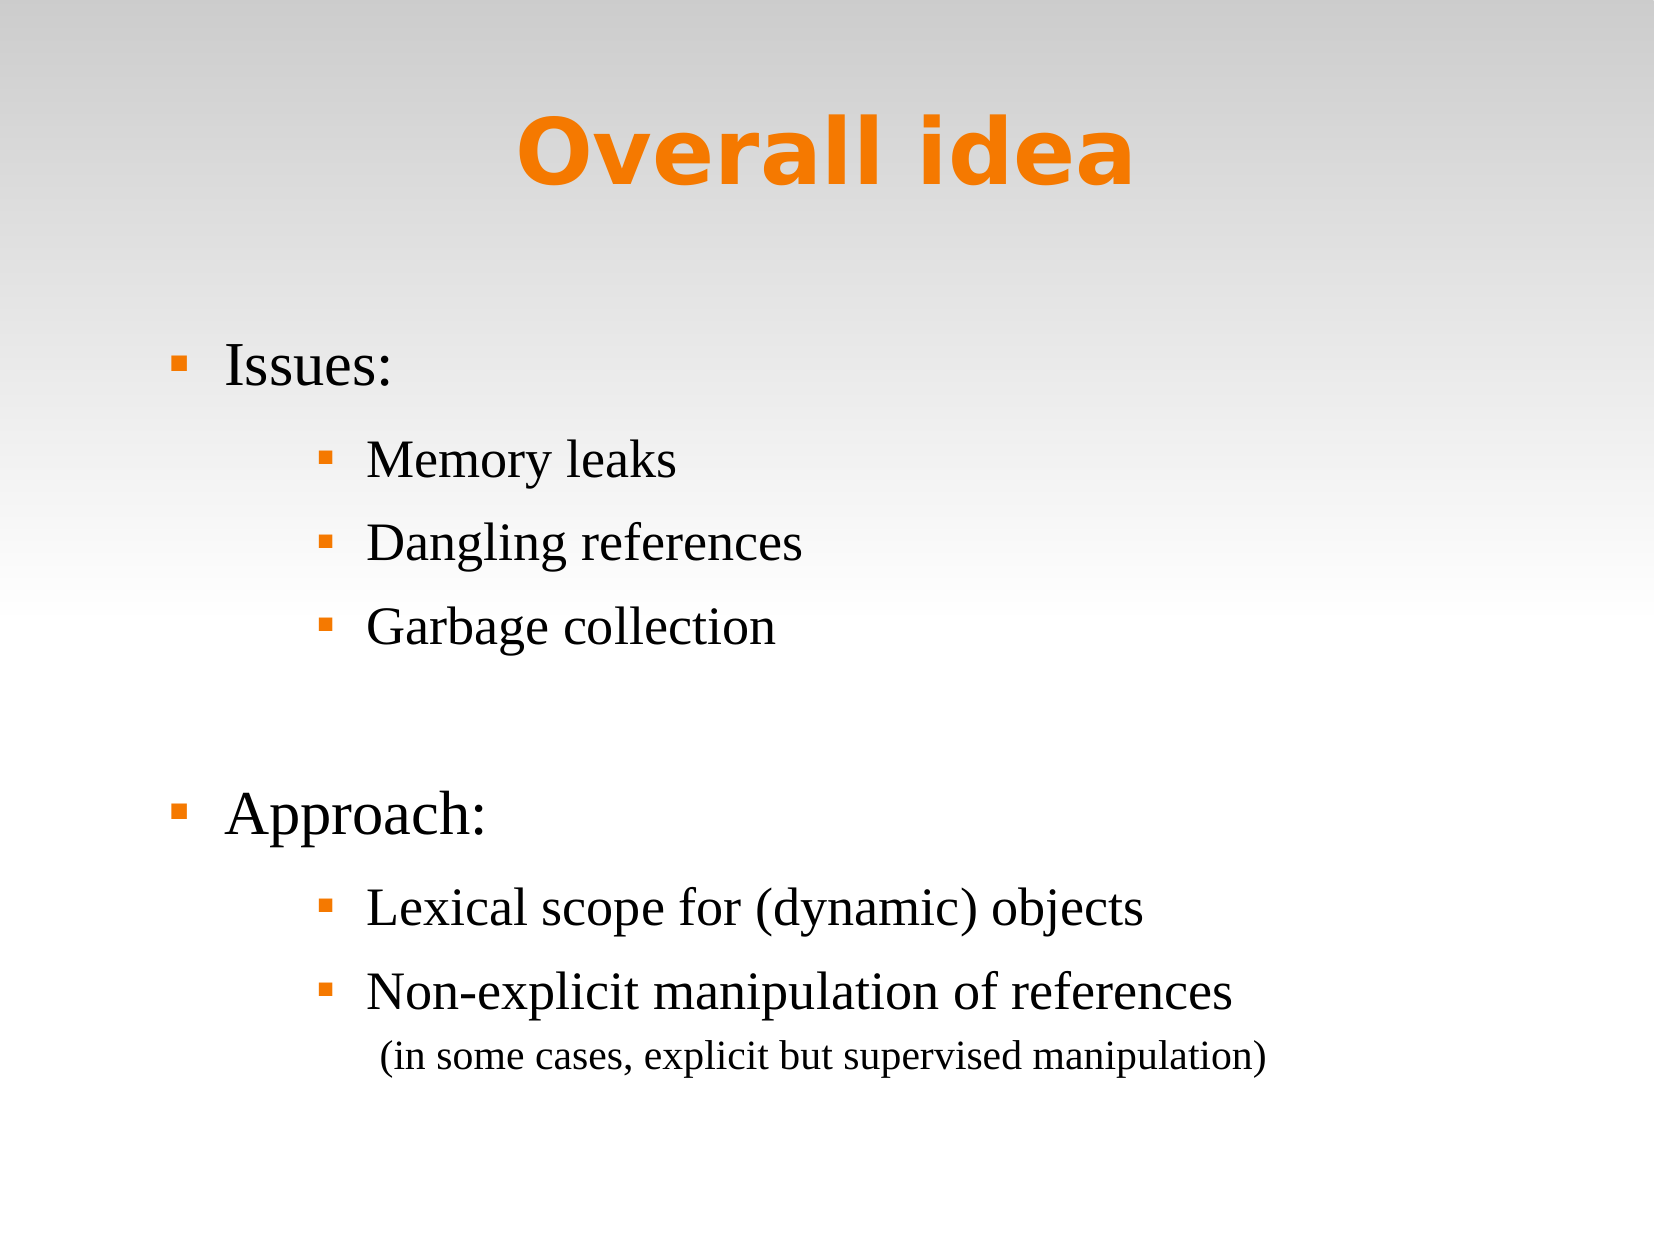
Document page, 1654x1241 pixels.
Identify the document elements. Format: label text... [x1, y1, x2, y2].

title Overall idea [82, 49, 1571, 231]
list Issues: Memory leaks Dangling references Garbage collection Approach: Lexical scope for (dynamic) objects Non-explicit manipulation of references (in some cases, explicit but supervised manipulation) [82, 231, 1571, 1139]
